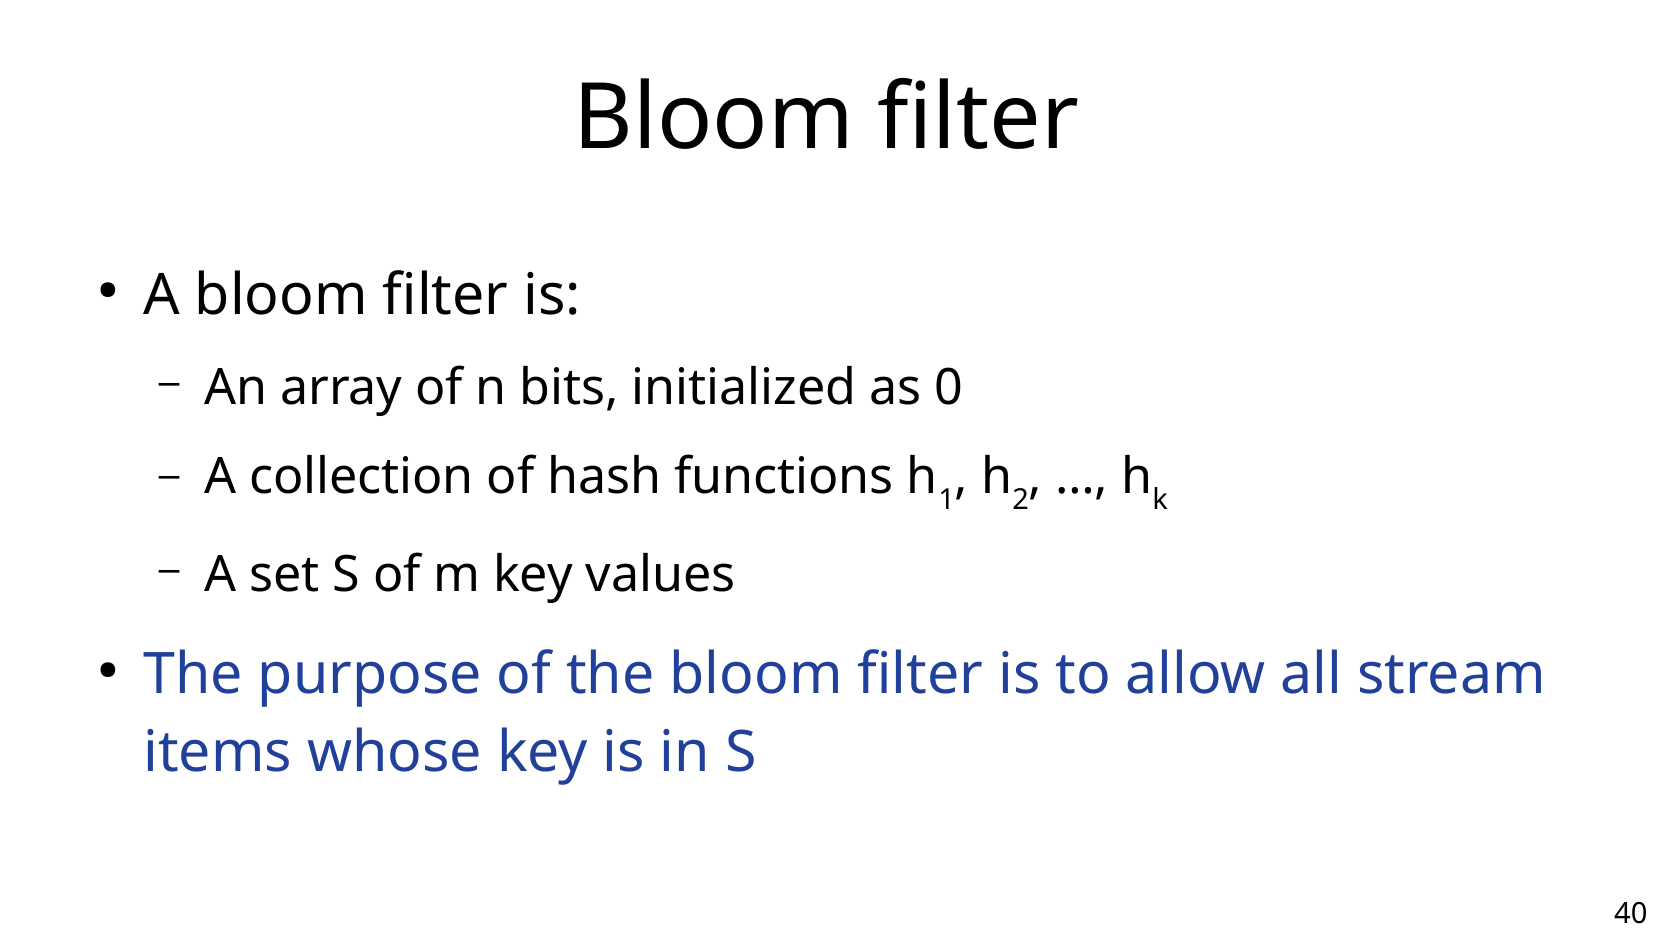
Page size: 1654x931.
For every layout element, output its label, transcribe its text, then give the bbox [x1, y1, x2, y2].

list A bloom filter is: An array of n bits, initialized as 0 A collection of hash functions h1, h2, …, hk A set S of m key values The purpose of the bloom filter is to allow all stream items whose key is in S [82, 253, 1571, 793]
title Bloom filter [82, 1, 1571, 226]
